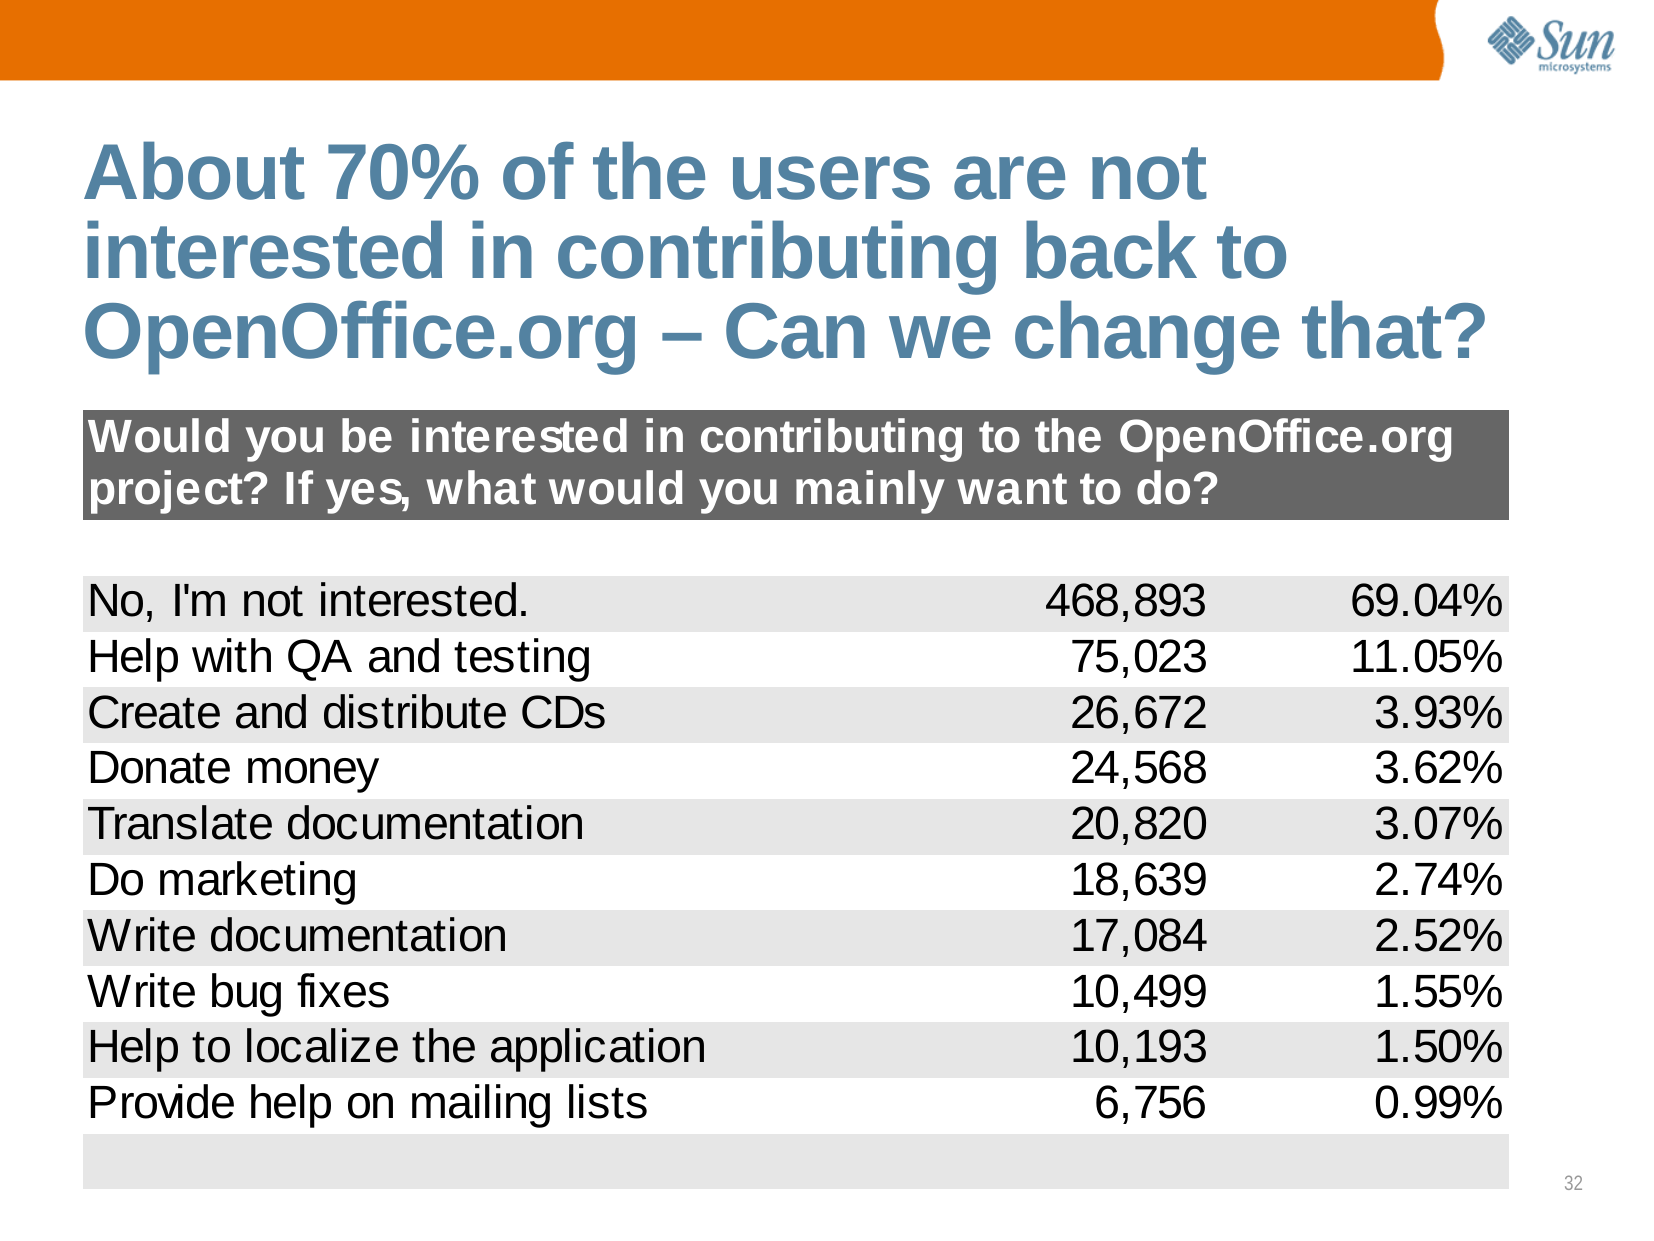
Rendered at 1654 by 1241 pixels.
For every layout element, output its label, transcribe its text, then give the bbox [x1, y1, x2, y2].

title About 70% of the users are not interested in contributing back to OpenOffice.org – Can we change that? [82, 135, 1585, 384]
picture [0, 0, 1654, 83]
chart [83, 409, 1514, 1196]
